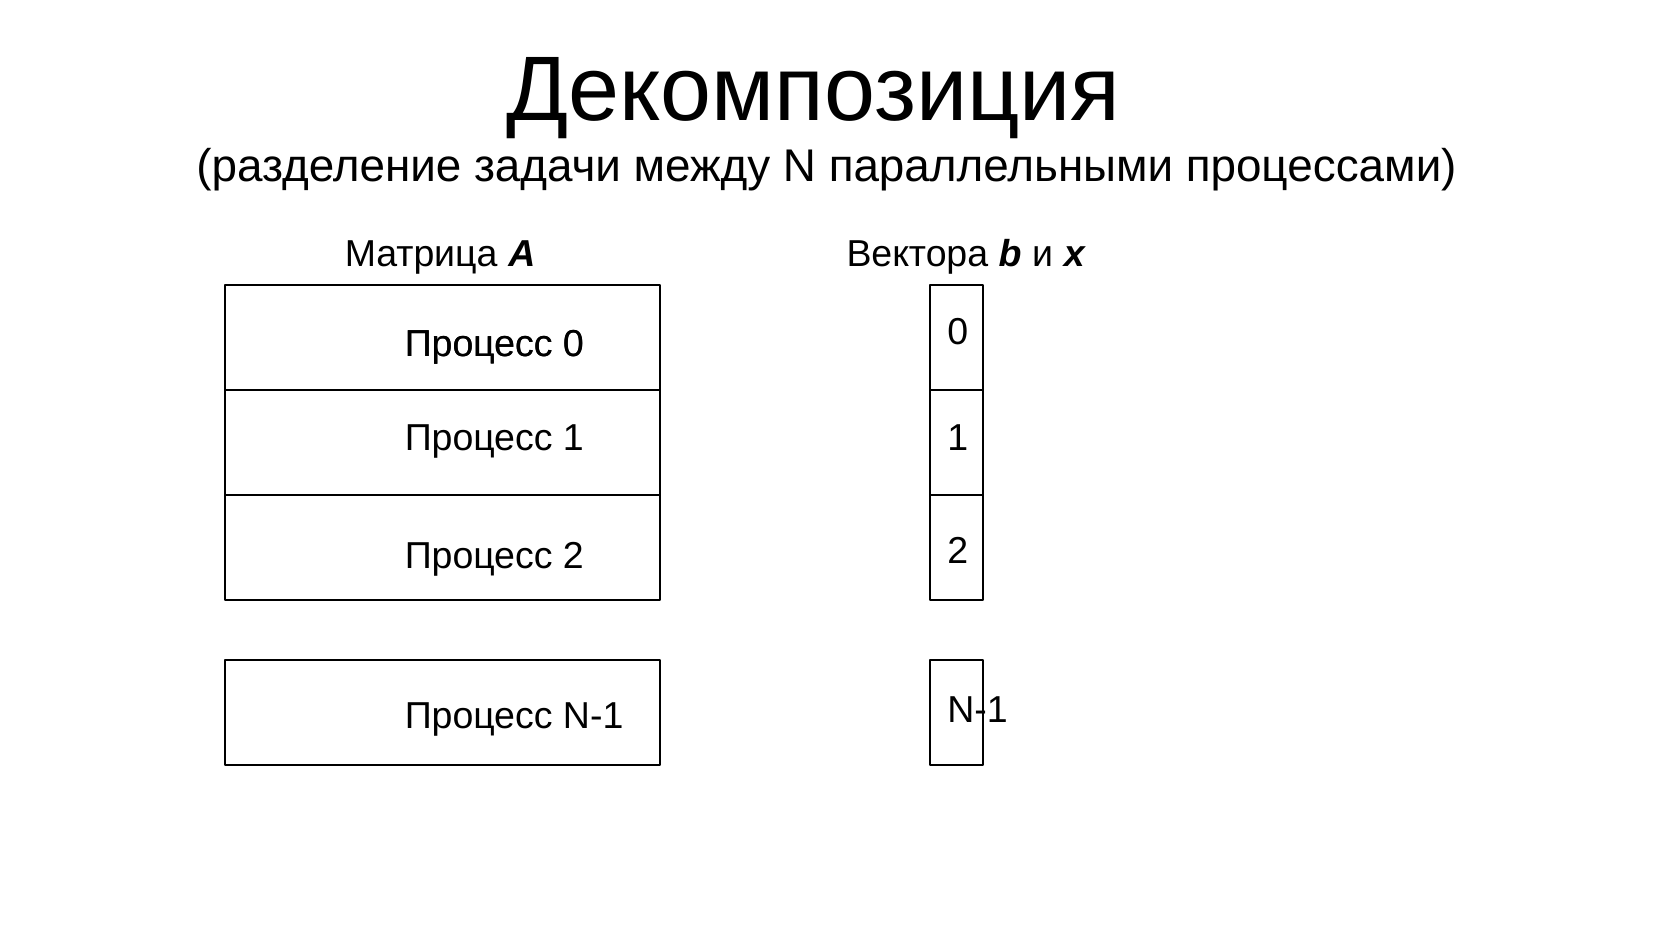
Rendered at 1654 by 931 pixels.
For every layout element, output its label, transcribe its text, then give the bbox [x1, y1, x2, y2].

text_box N-1 [932, 681, 1023, 738]
text_box 0 [932, 303, 984, 361]
text_box Процесс 2 [390, 527, 599, 585]
text_box Вектора b и x [831, 225, 1100, 283]
text_box Процесс N-1 [390, 687, 639, 744]
text_box 1 [932, 409, 984, 467]
text_box Матрица A [330, 225, 551, 282]
text_box 2 [932, 521, 984, 579]
text_box Процесс 1 [390, 409, 599, 467]
text_box Процесс 0 [390, 315, 599, 372]
title Декомпозиция (разделение задачи между N параллельными процессами) [82, 37, 1571, 193]
